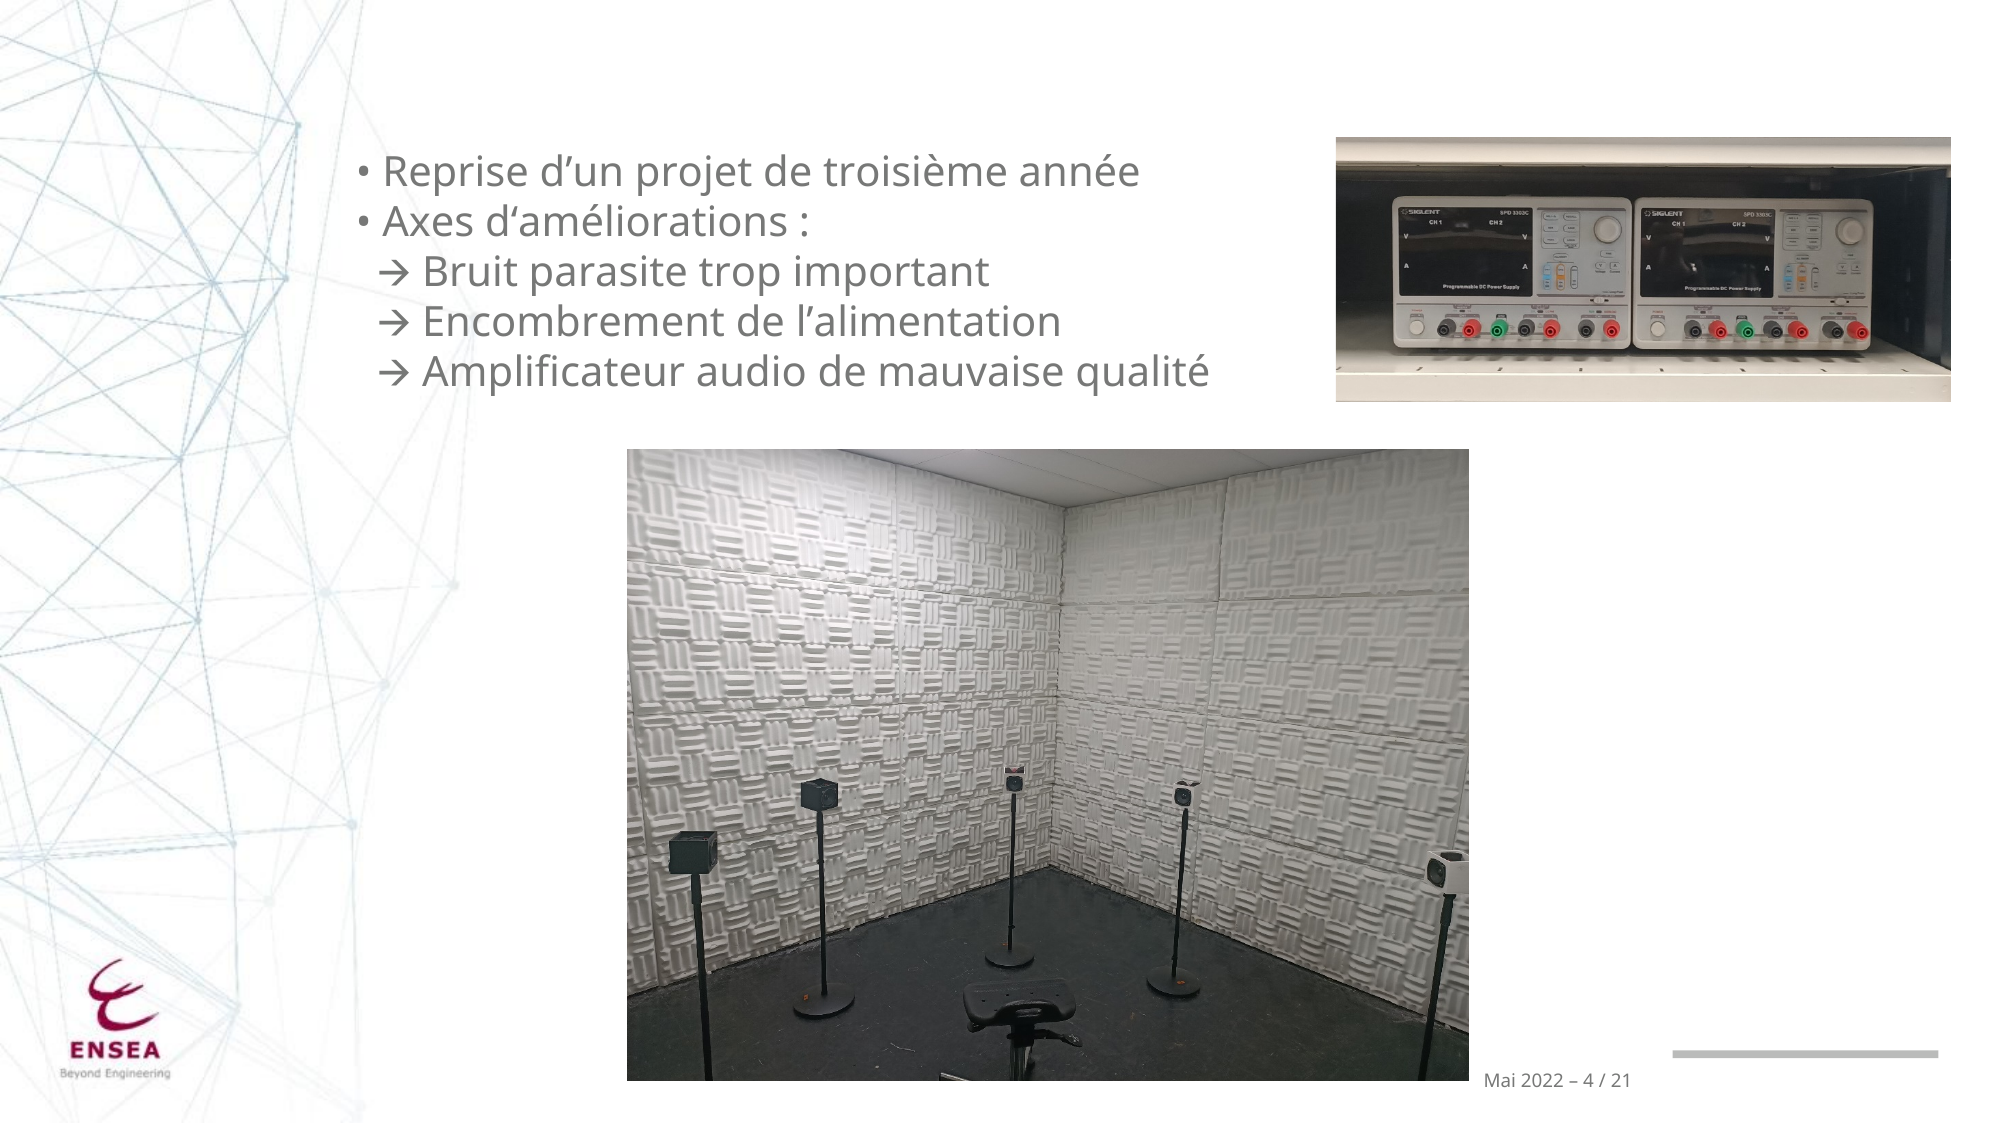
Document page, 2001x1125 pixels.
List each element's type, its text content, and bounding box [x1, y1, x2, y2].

text_box • Reprise d’un projet de troisième année • Axes d‘améliorations : 🡪 Bruit parasite trop important 🡪 Encombrement de l’alimentation 🡪 Amplificateur audio de mauvaise qualité [341, 137, 1335, 402]
picture [627, 449, 1469, 1081]
picture [1335, 137, 1951, 402]
text_box [1673, 1050, 1938, 1058]
text_box Mai 2022 – ‹#› / 21 [1468, 1061, 1951, 1102]
